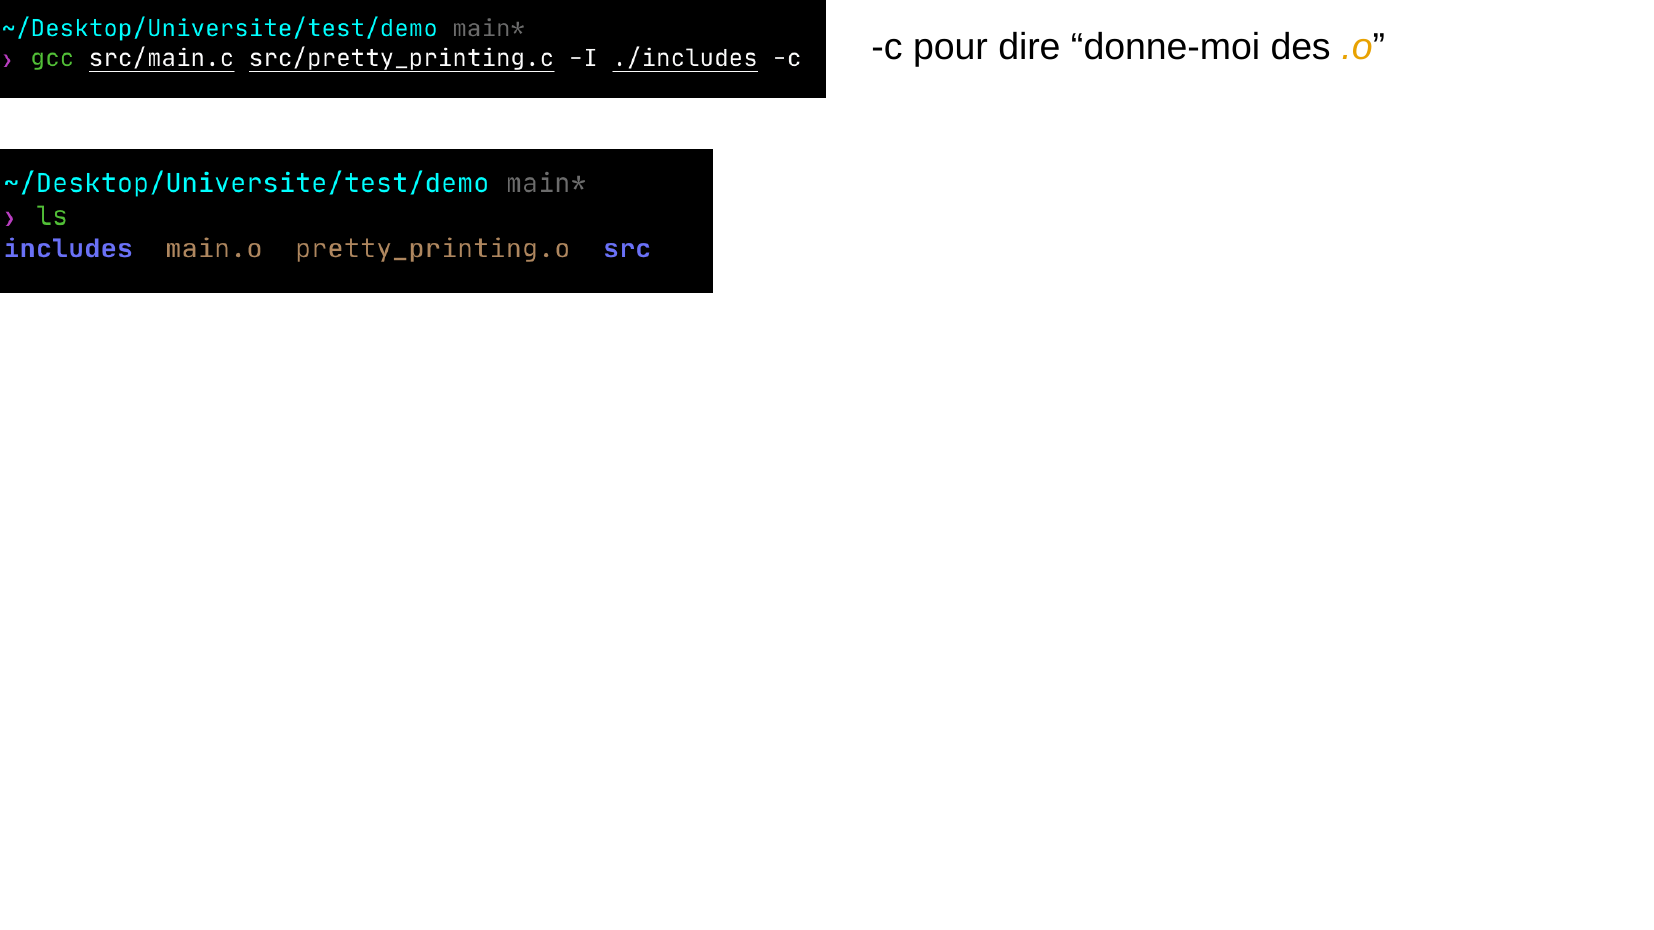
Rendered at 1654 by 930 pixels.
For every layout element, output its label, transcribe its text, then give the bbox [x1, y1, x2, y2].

picture [0, 0, 826, 98]
picture [0, 149, 713, 293]
text_box -c pour dire “donne-moi des .o” [856, 17, 1607, 131]
